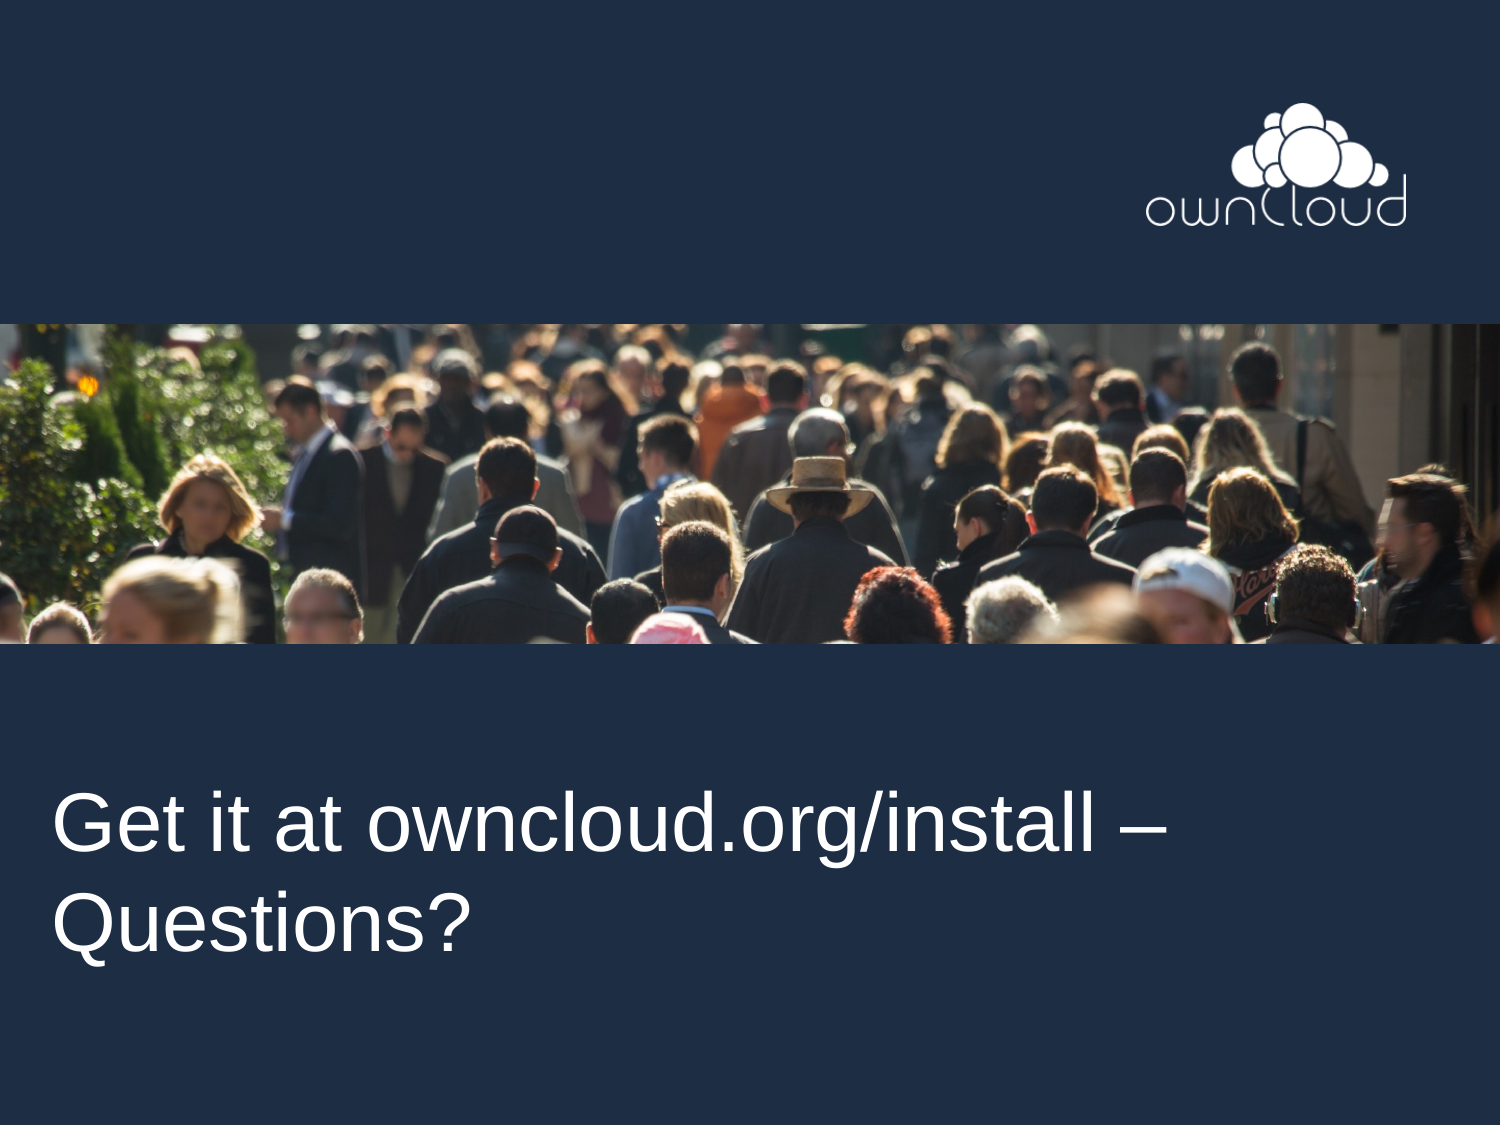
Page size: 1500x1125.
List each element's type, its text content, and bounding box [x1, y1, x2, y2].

text_box Get it at owncloud.org/install – Questions? [36, 761, 1462, 985]
picture [0, 324, 1500, 644]
picture [1146, 103, 1406, 226]
